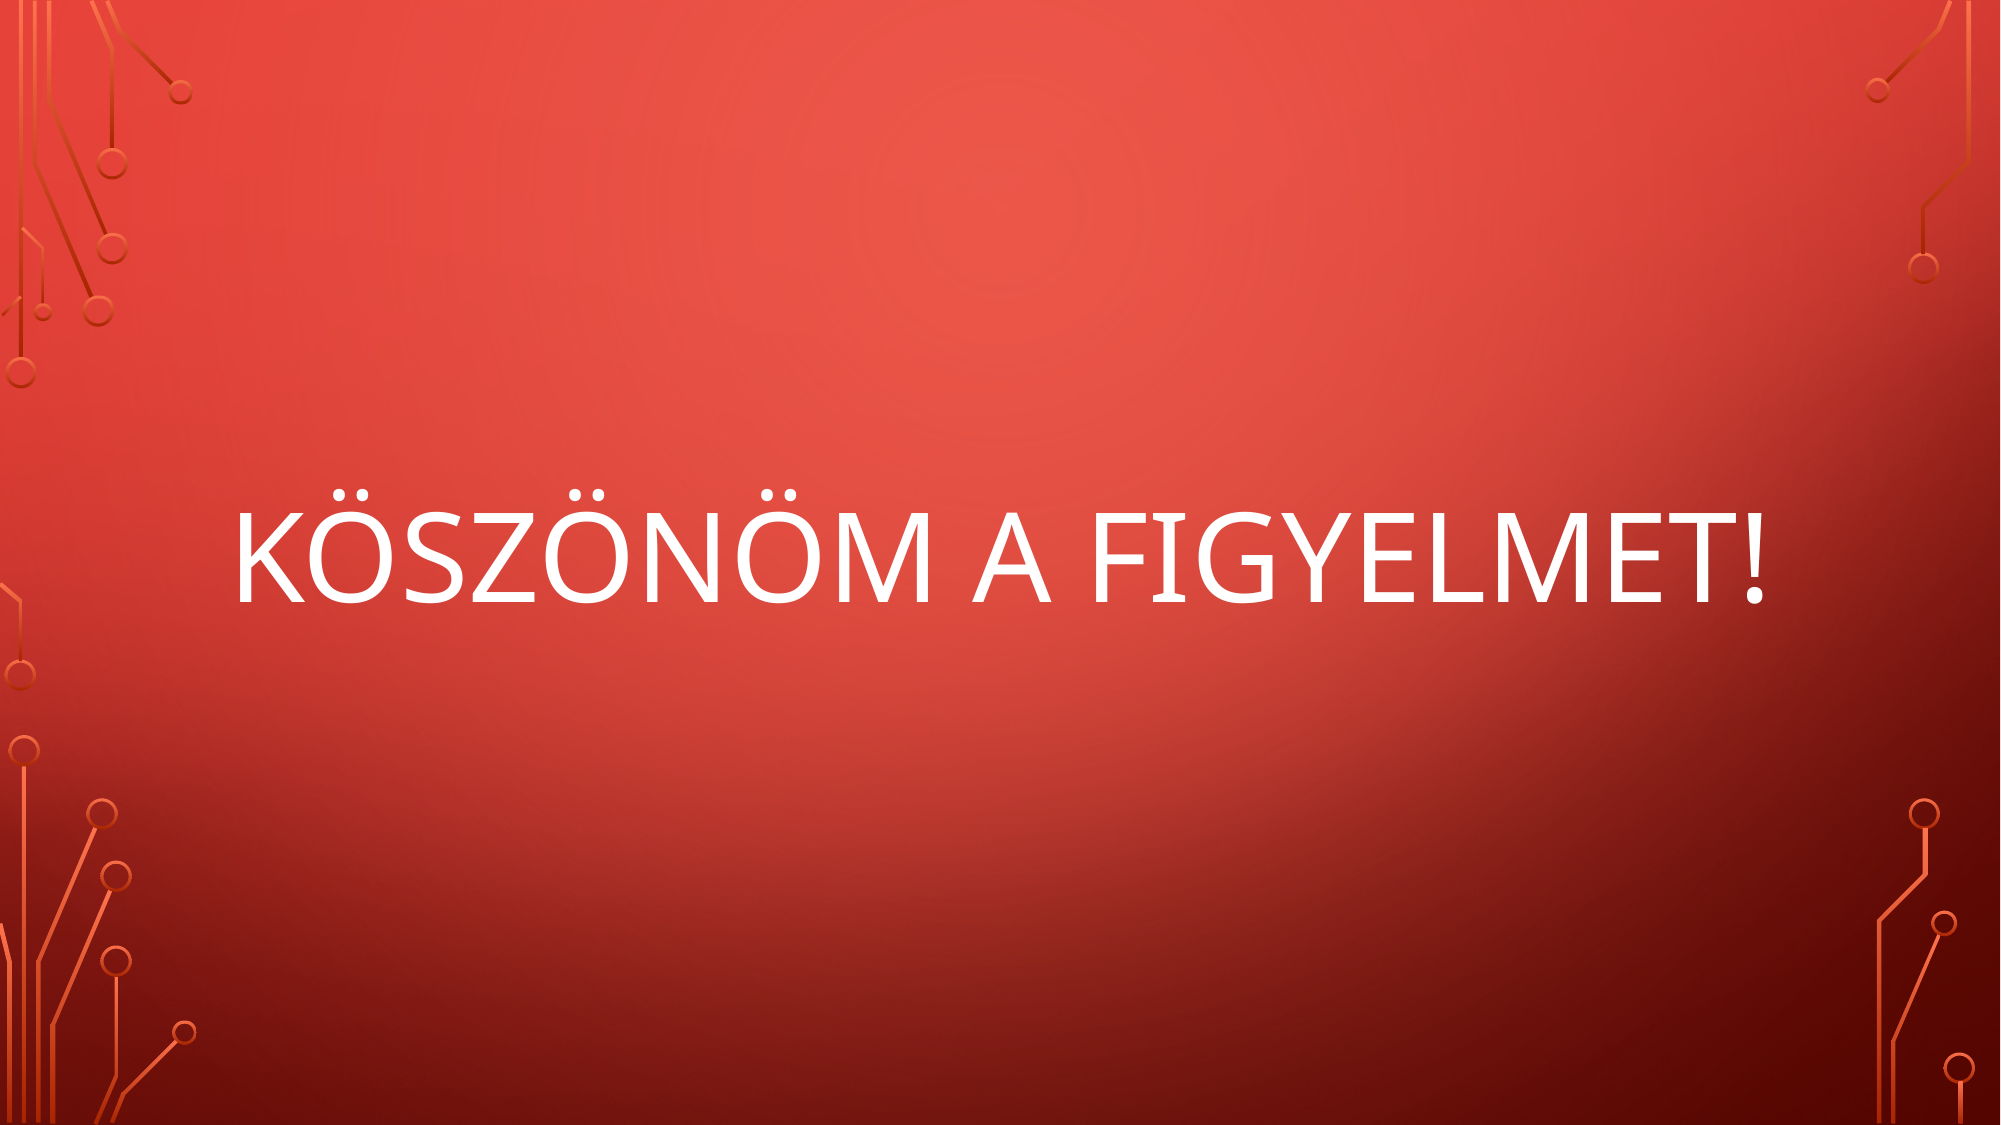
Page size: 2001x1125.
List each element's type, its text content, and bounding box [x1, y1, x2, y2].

title Köszönöm a figyelmet! [187, 441, 1813, 684]
